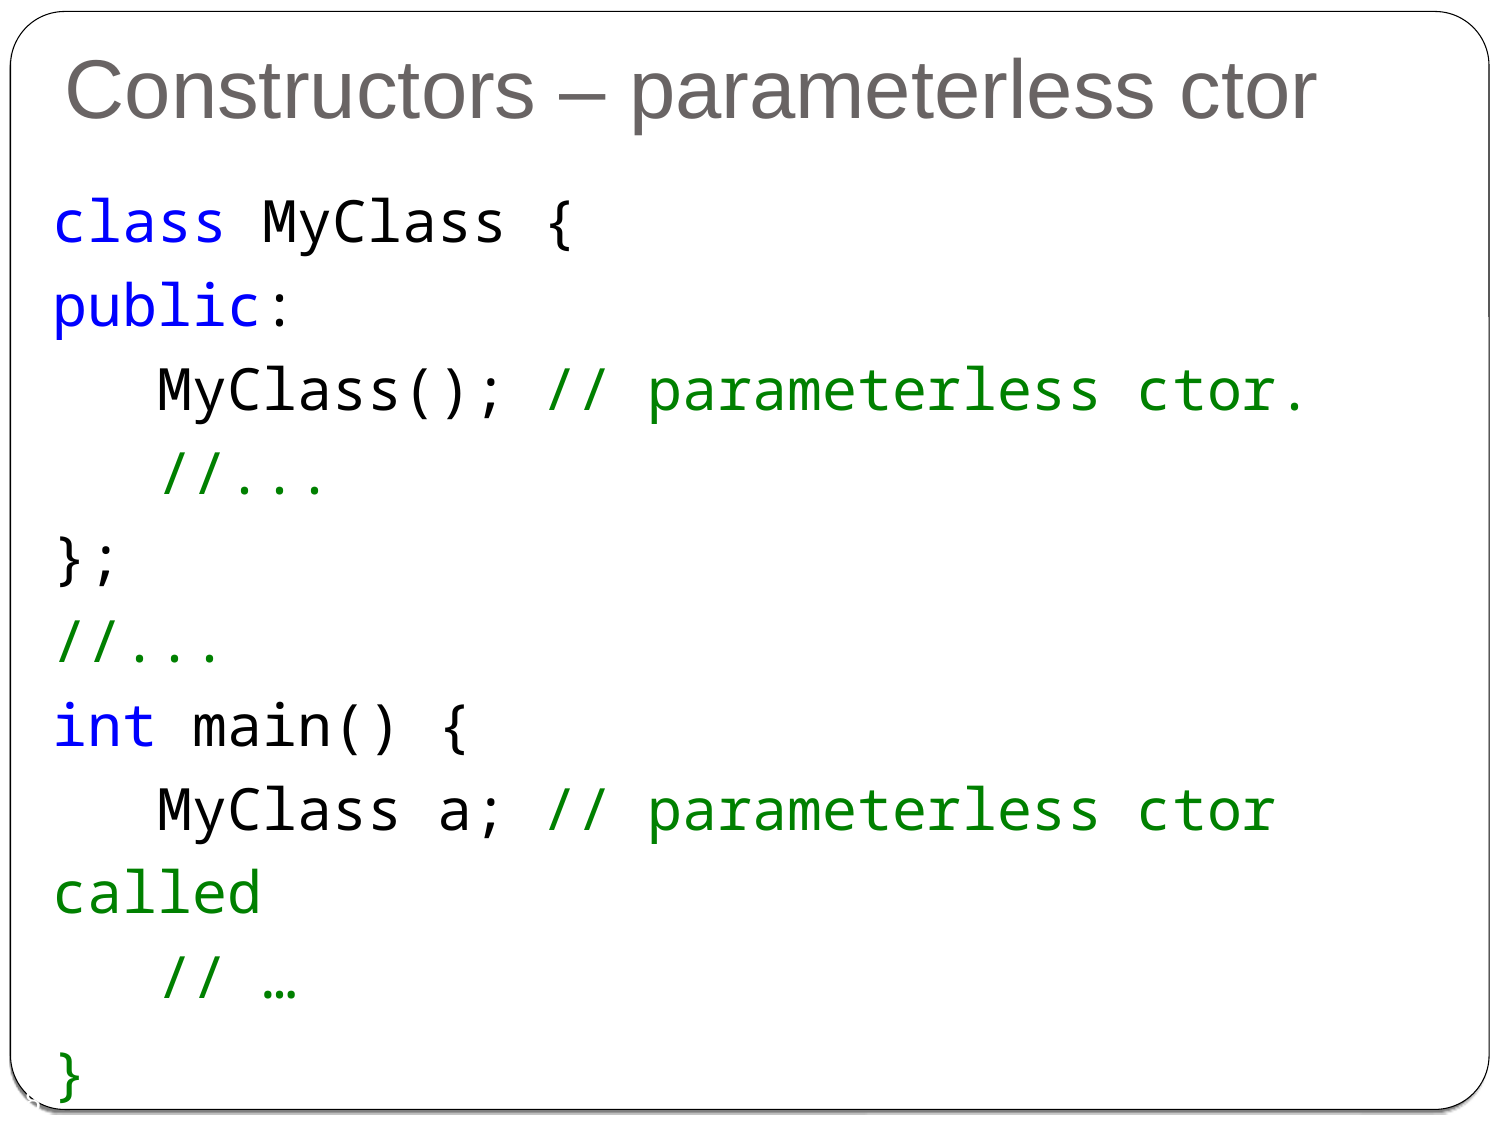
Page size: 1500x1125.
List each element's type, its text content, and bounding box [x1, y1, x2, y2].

slide_number <number> [0, 1074, 50, 1125]
title Constructors – parameterless ctor [50, 24, 1450, 150]
list class MyClass { public: MyClass(); // parameterless ctor. //... }; //... int main() { MyClass a; // parameterless ctor called // … } [37, 162, 1463, 1088]
